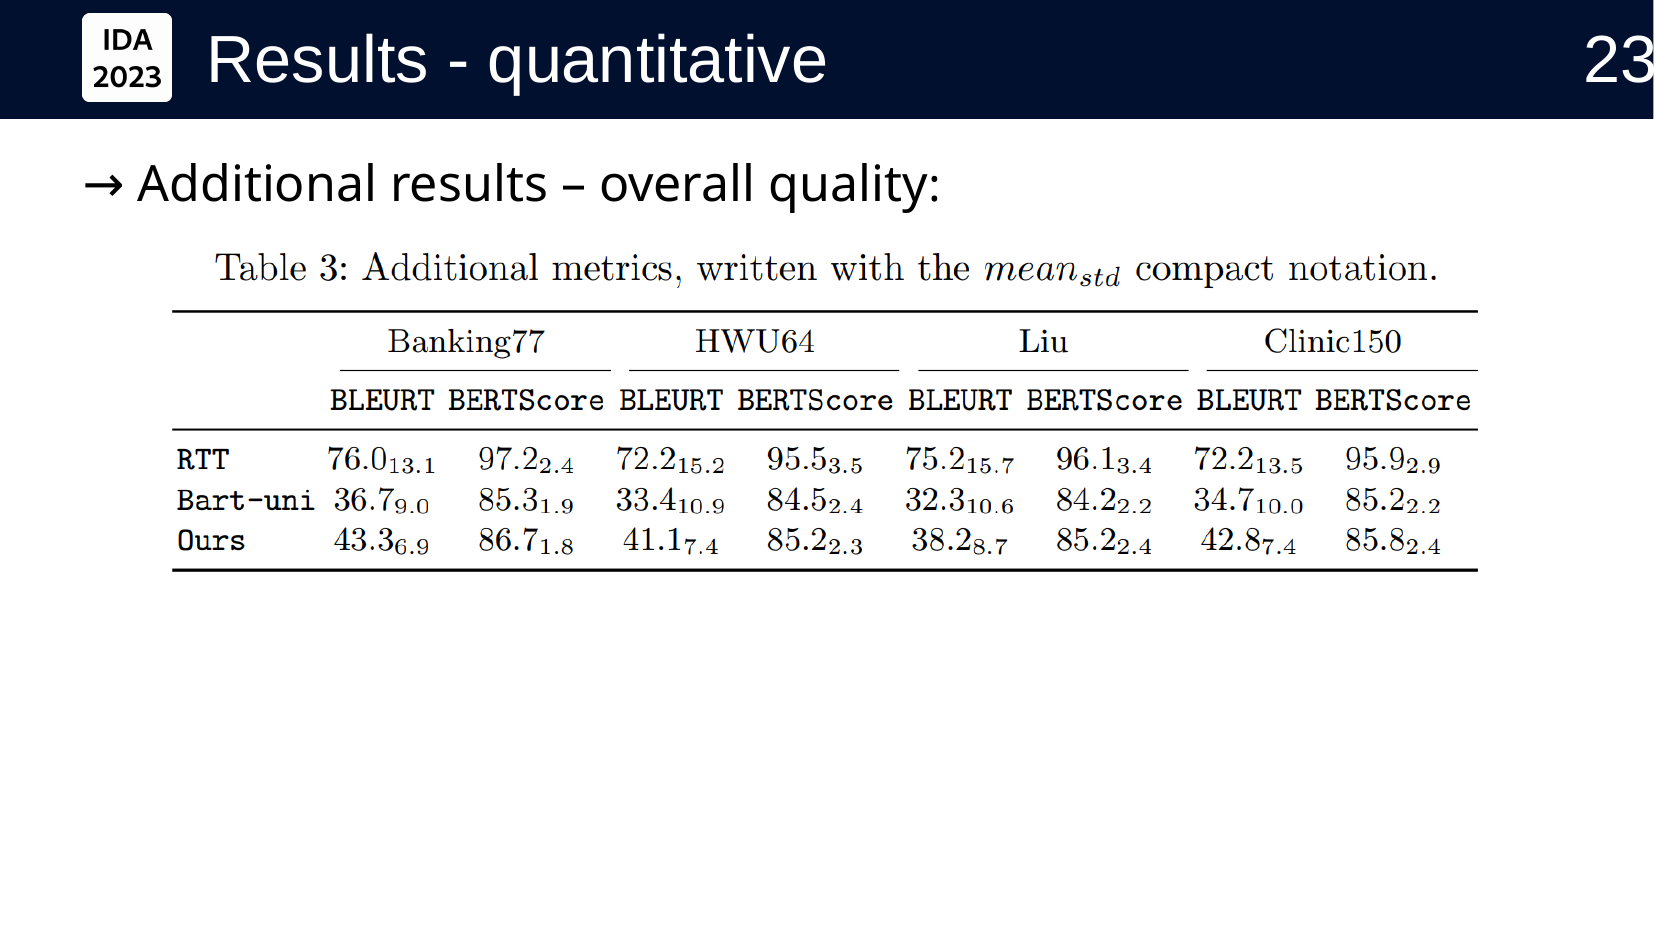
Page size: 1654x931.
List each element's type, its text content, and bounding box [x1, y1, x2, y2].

subtitle → Additional results – overall quality: [82, 147, 1571, 688]
picture [164, 236, 1490, 579]
text_box <numéro> [1339, 0, 1654, 119]
picture [0, 0, 206, 119]
title Results - quantitative [206, 0, 1339, 119]
